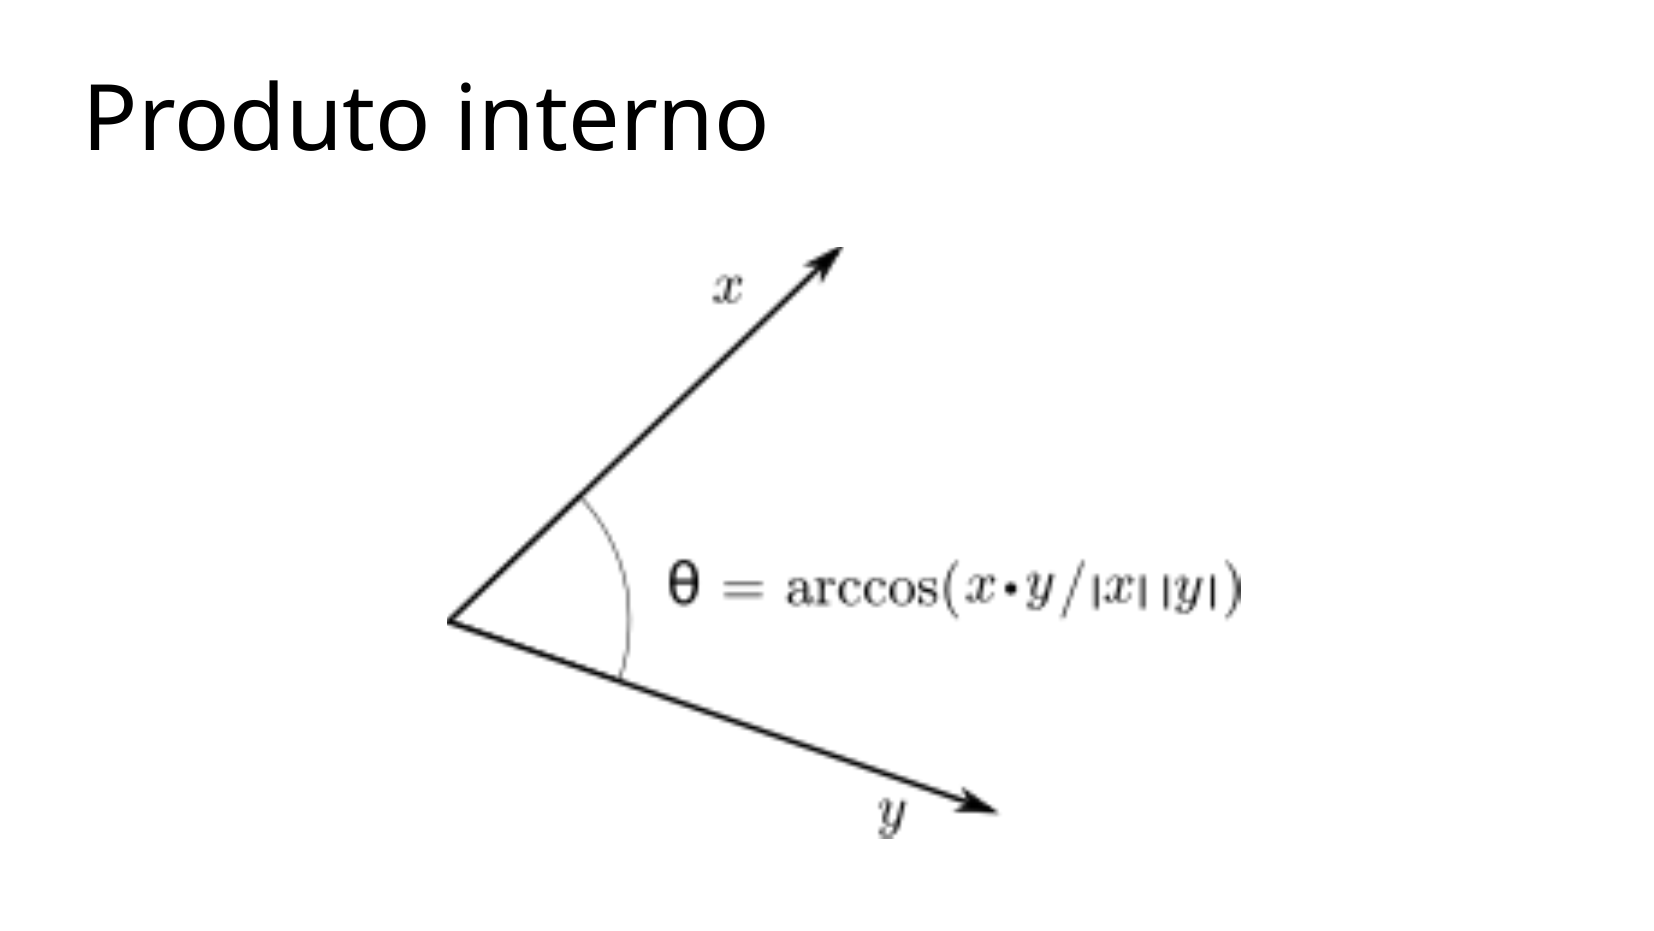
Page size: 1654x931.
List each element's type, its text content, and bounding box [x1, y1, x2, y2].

picture [447, 247, 1241, 839]
title Produto interno [82, 37, 1571, 193]
